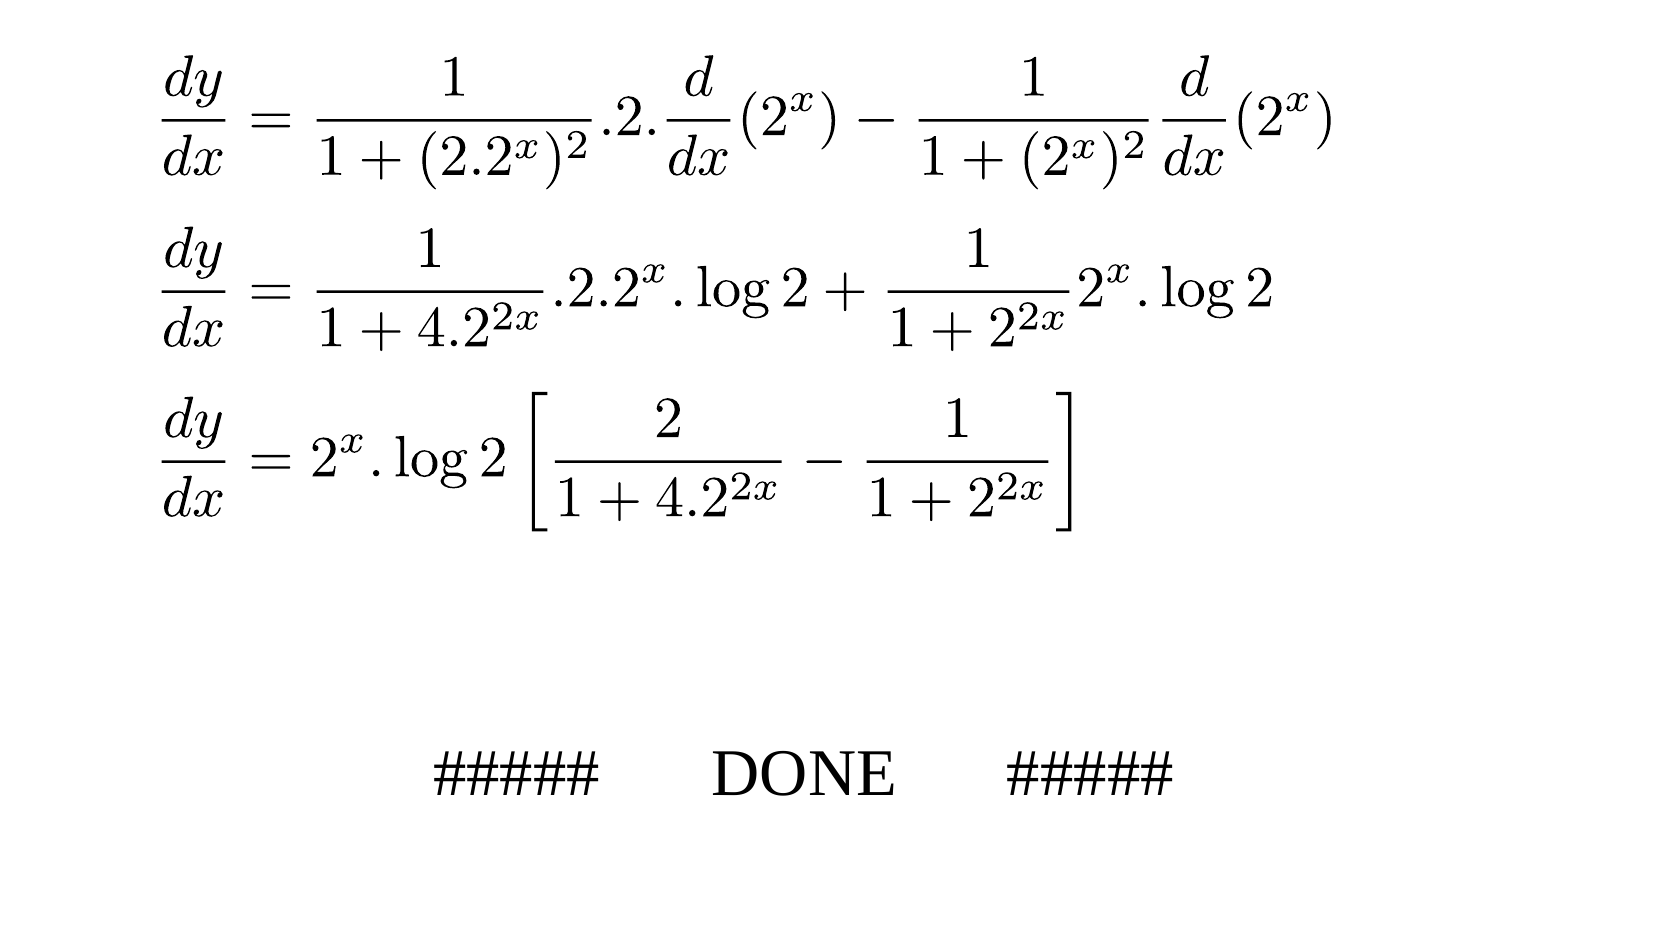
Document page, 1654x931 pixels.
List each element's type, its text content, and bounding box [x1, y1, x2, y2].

text_box [161, 391, 1072, 532]
text_box [161, 55, 1331, 190]
title ##### DONE ##### [47, 37, 1607, 898]
text_box [161, 226, 1272, 352]
